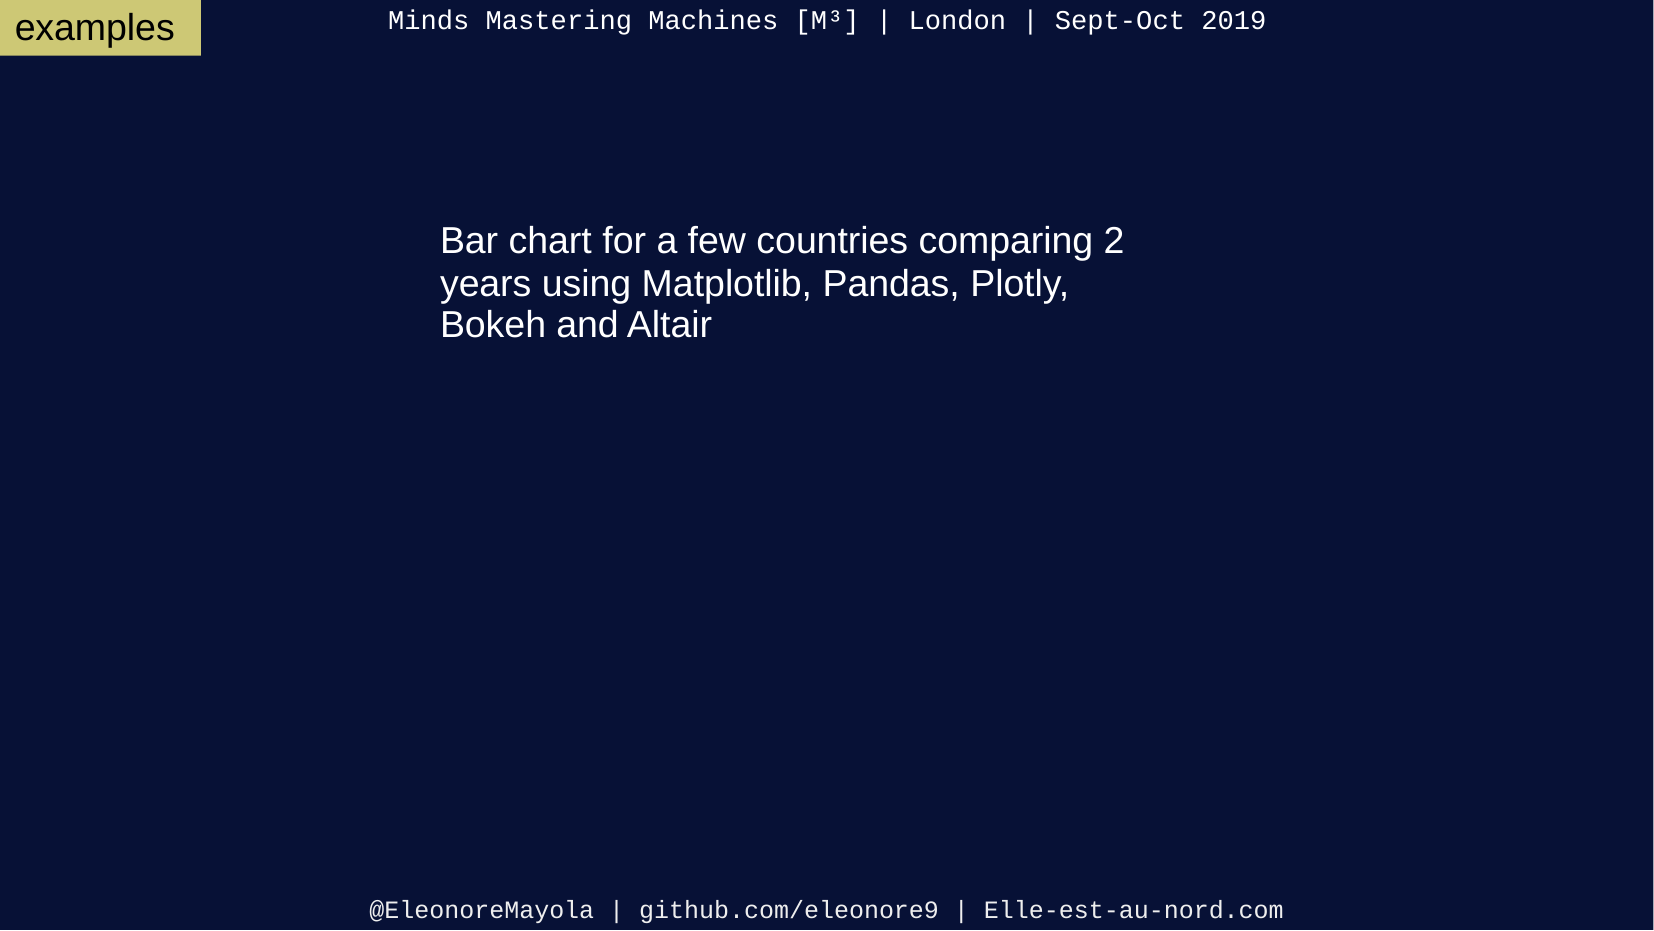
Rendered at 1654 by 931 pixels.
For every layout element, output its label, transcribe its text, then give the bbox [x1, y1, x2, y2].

text_box Bar chart for a few countries comparing 2 years using Matplotlib, Pandas, Plotly, Bokeh and Altair [425, 212, 1170, 354]
text_box @EleonoreMayola | github.com/eleonore9 | Elle-est-au-nord.com [295, 862, 1359, 931]
text_box examples [0, 0, 201, 56]
text_box Minds Mastering Machines [M³] | London | Sept-Oct 2019 [265, 0, 1388, 60]
